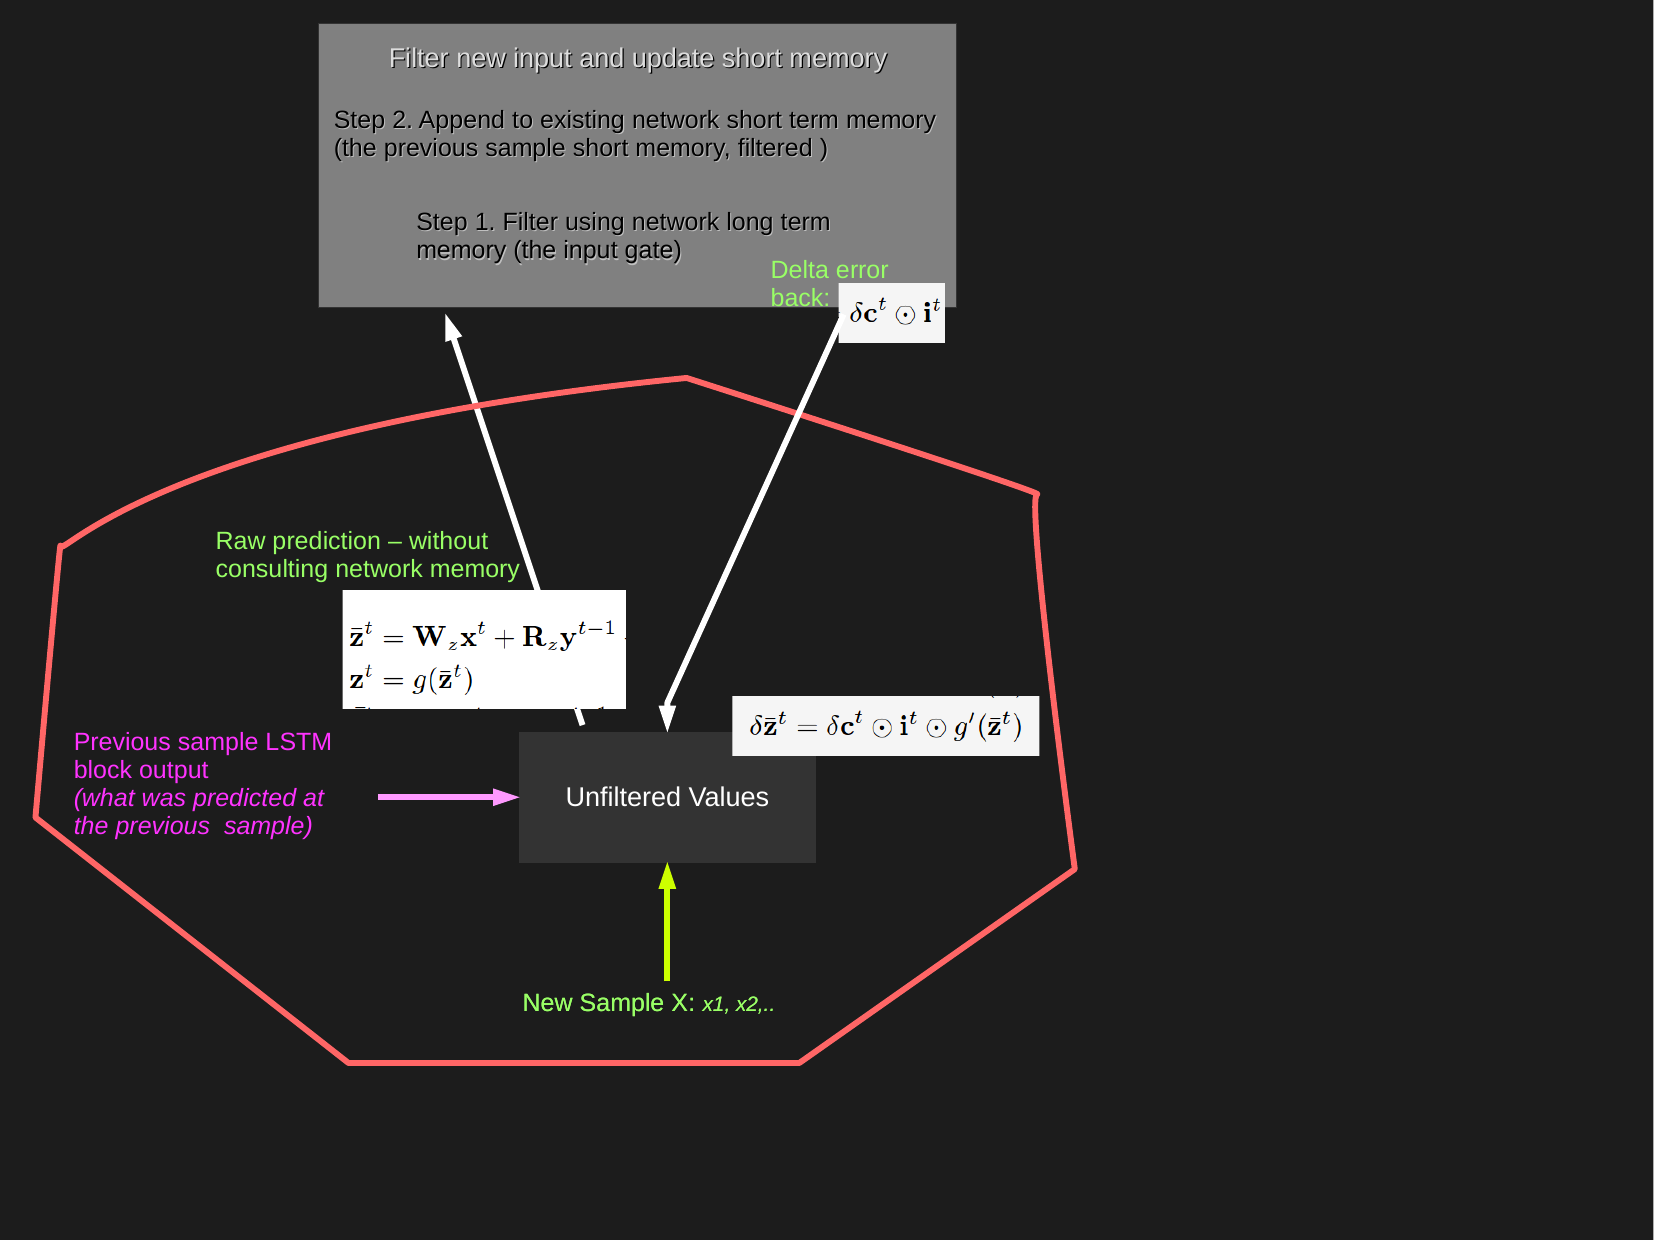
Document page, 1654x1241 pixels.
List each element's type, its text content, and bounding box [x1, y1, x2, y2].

text_box Step 1. Filter using network long term memory (the input gate) [401, 200, 863, 272]
text_box Step 2. Append to existing network short term memory (the previous sample short memory, filtered ) [318, 98, 969, 178]
text_box Raw prediction – without consulting network memory [200, 519, 567, 619]
text_box Filter new input and update short memory [342, 35, 934, 81]
text_box [318, 178, 957, 308]
picture [342, 590, 626, 709]
text_box Unfiltered Values [519, 732, 816, 863]
text_box Previous sample LSTM block output (what was predicted at the previous sample) [59, 720, 378, 875]
text_box New Sample X: x1, x2,.. [507, 981, 827, 1075]
text_box Delta error back: [755, 248, 957, 417]
picture [732, 696, 1040, 756]
text_box [318, 23, 957, 98]
